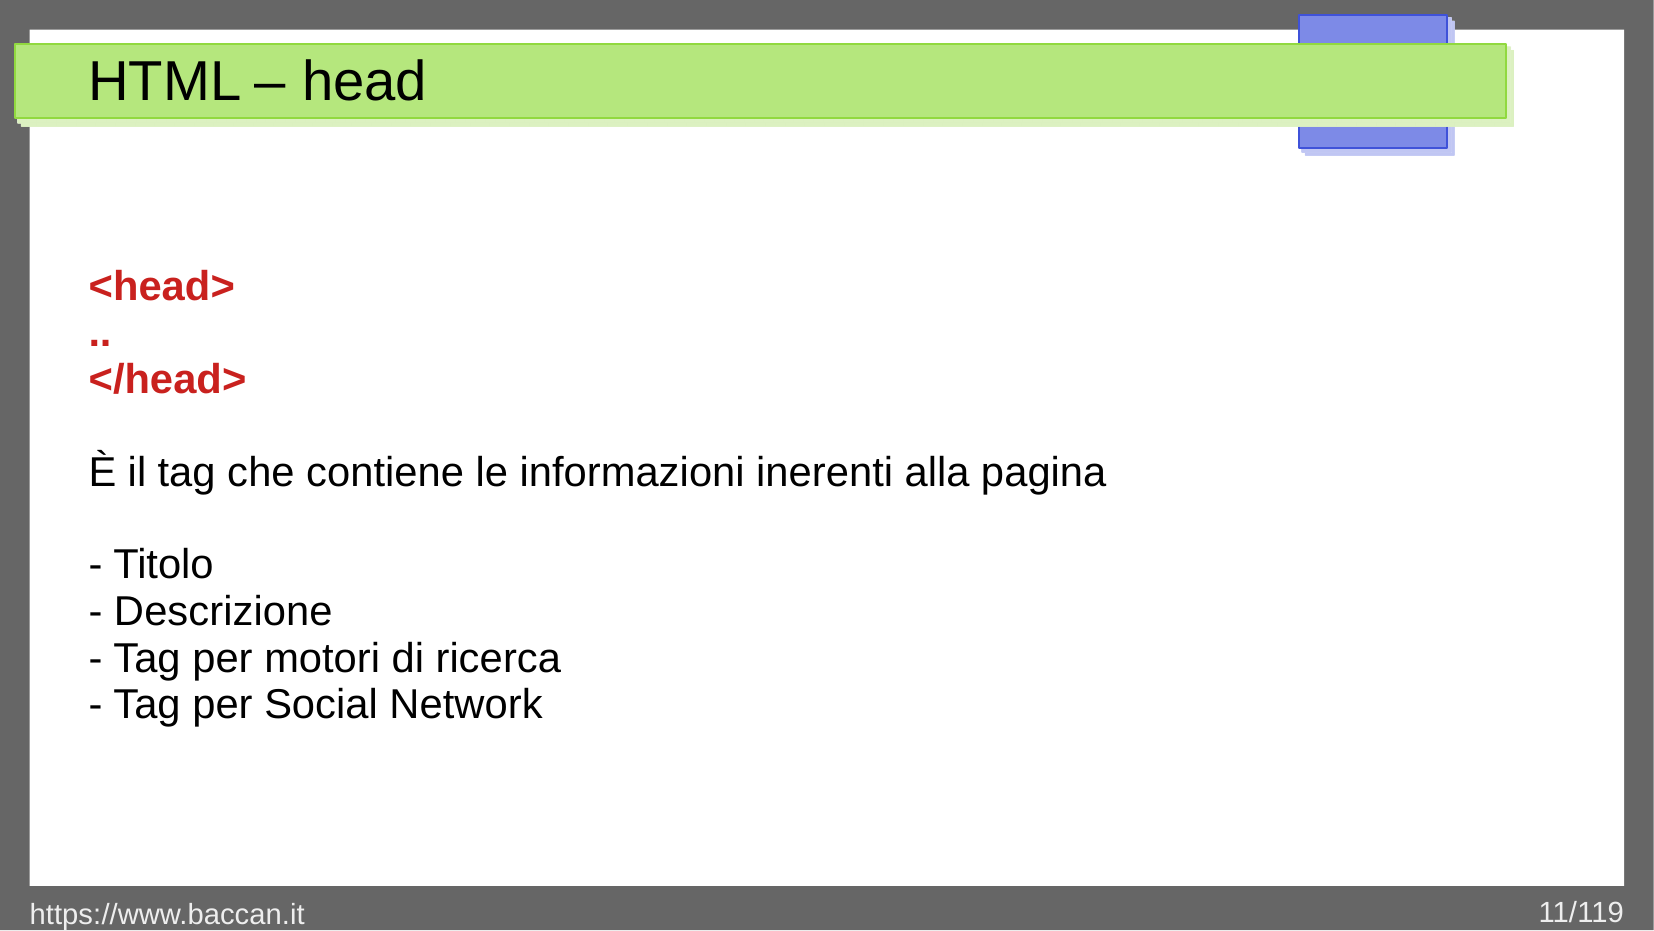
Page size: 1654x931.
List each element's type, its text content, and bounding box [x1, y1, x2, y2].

text_box <head> .. </head> È il tag che contiene le informazioni inerenti alla pagina - Titolo - Descrizione - Tag per motori di ricerca - Tag per Social Network [88, 169, 1565, 821]
title HTML – head [88, 44, 1506, 119]
